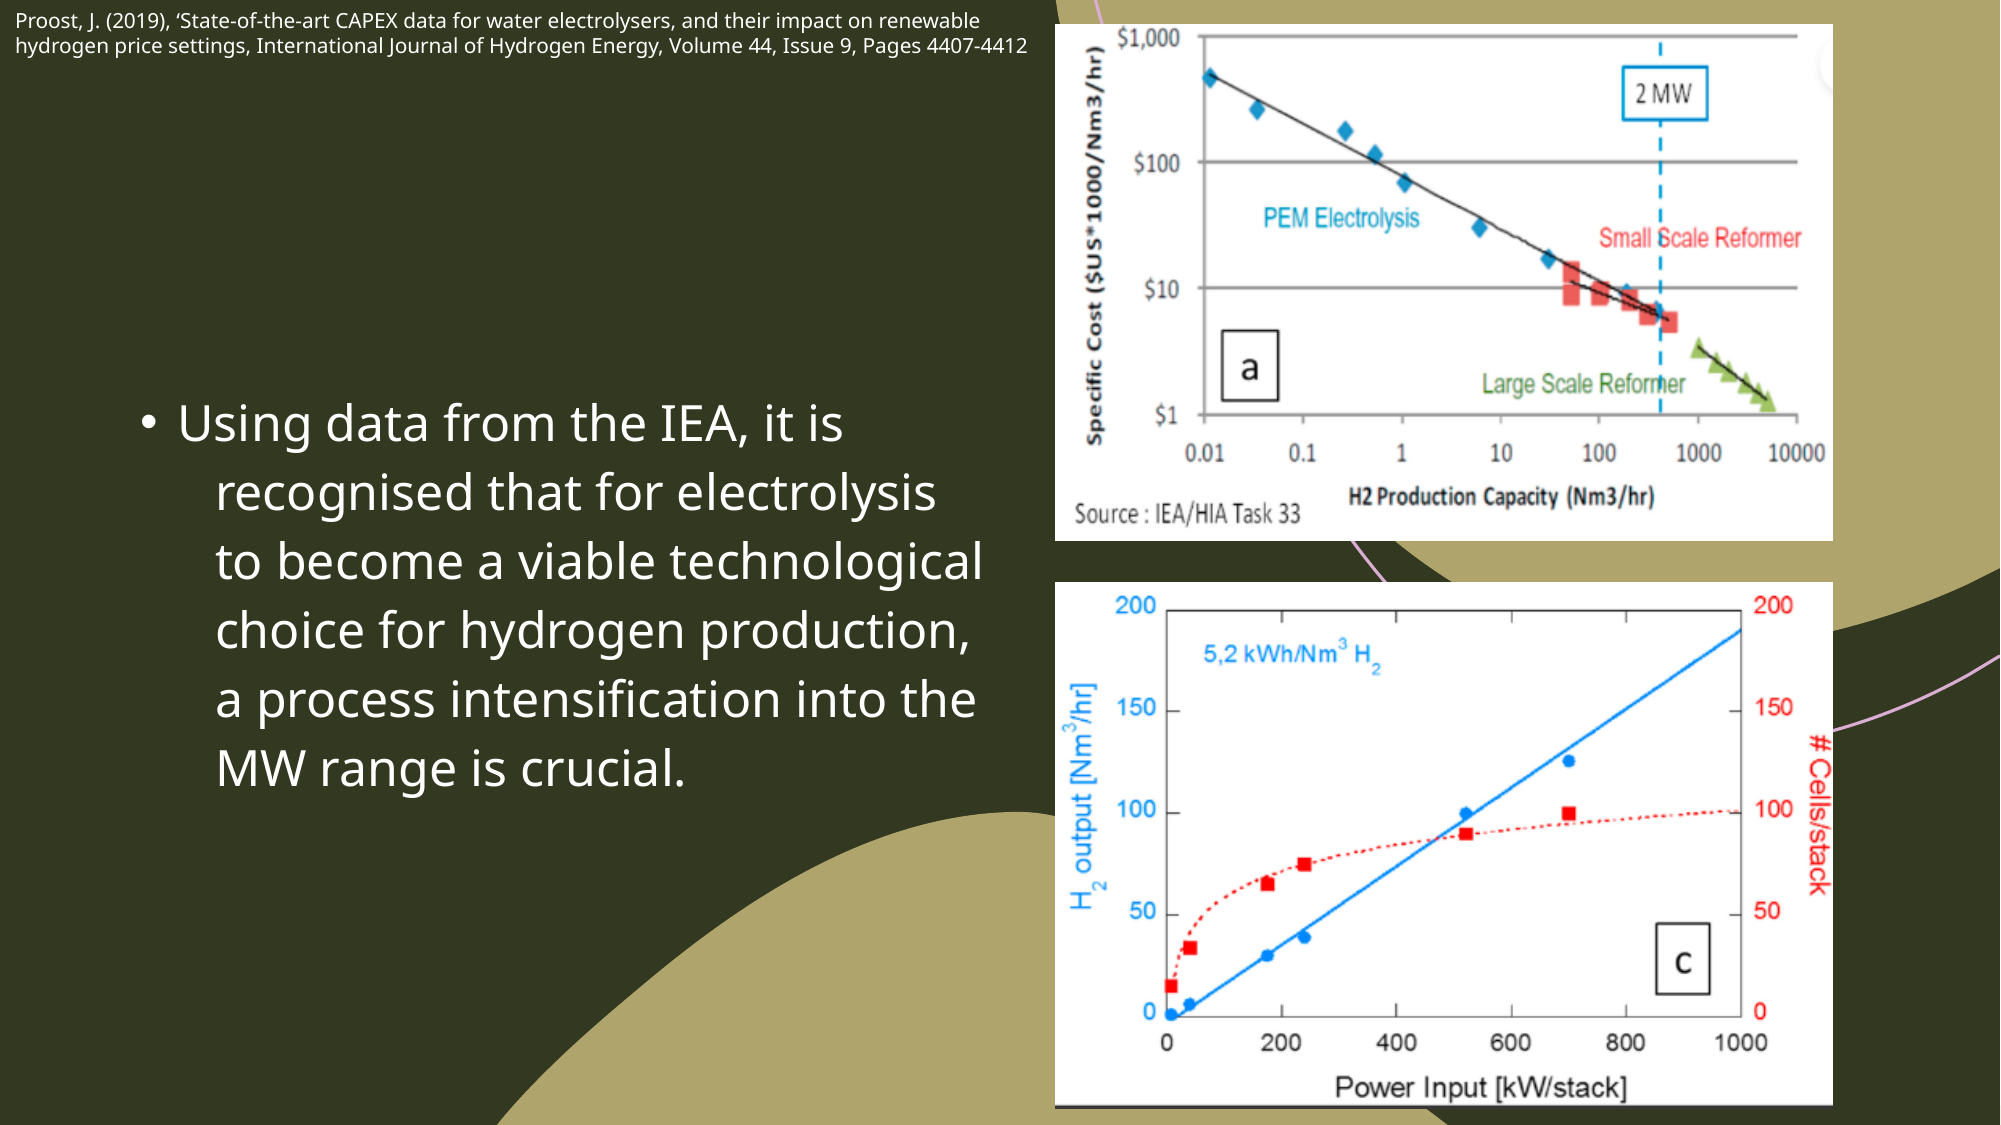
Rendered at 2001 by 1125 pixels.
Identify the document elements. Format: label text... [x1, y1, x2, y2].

text_box [1098, 0, 2000, 728]
text_box Proost, J. (2019), ‘State-of-the-art CAPEX data for water electrolysers, and their impact on renewable hydrogen price settings, International Journal of Hydrogen Energy, Volume 44, Issue 9, Pages 4407-4412 [0, 0, 1044, 66]
text_box [0, 0, 2000, 1125]
picture [1055, 583, 1833, 1109]
list Using data from the IEA, it is recognised that for electrolysis to become a viable technological choice for hydrogen production, a process intensification into the MW range is crucial. [125, 375, 1001, 876]
picture [1055, 24, 1833, 541]
